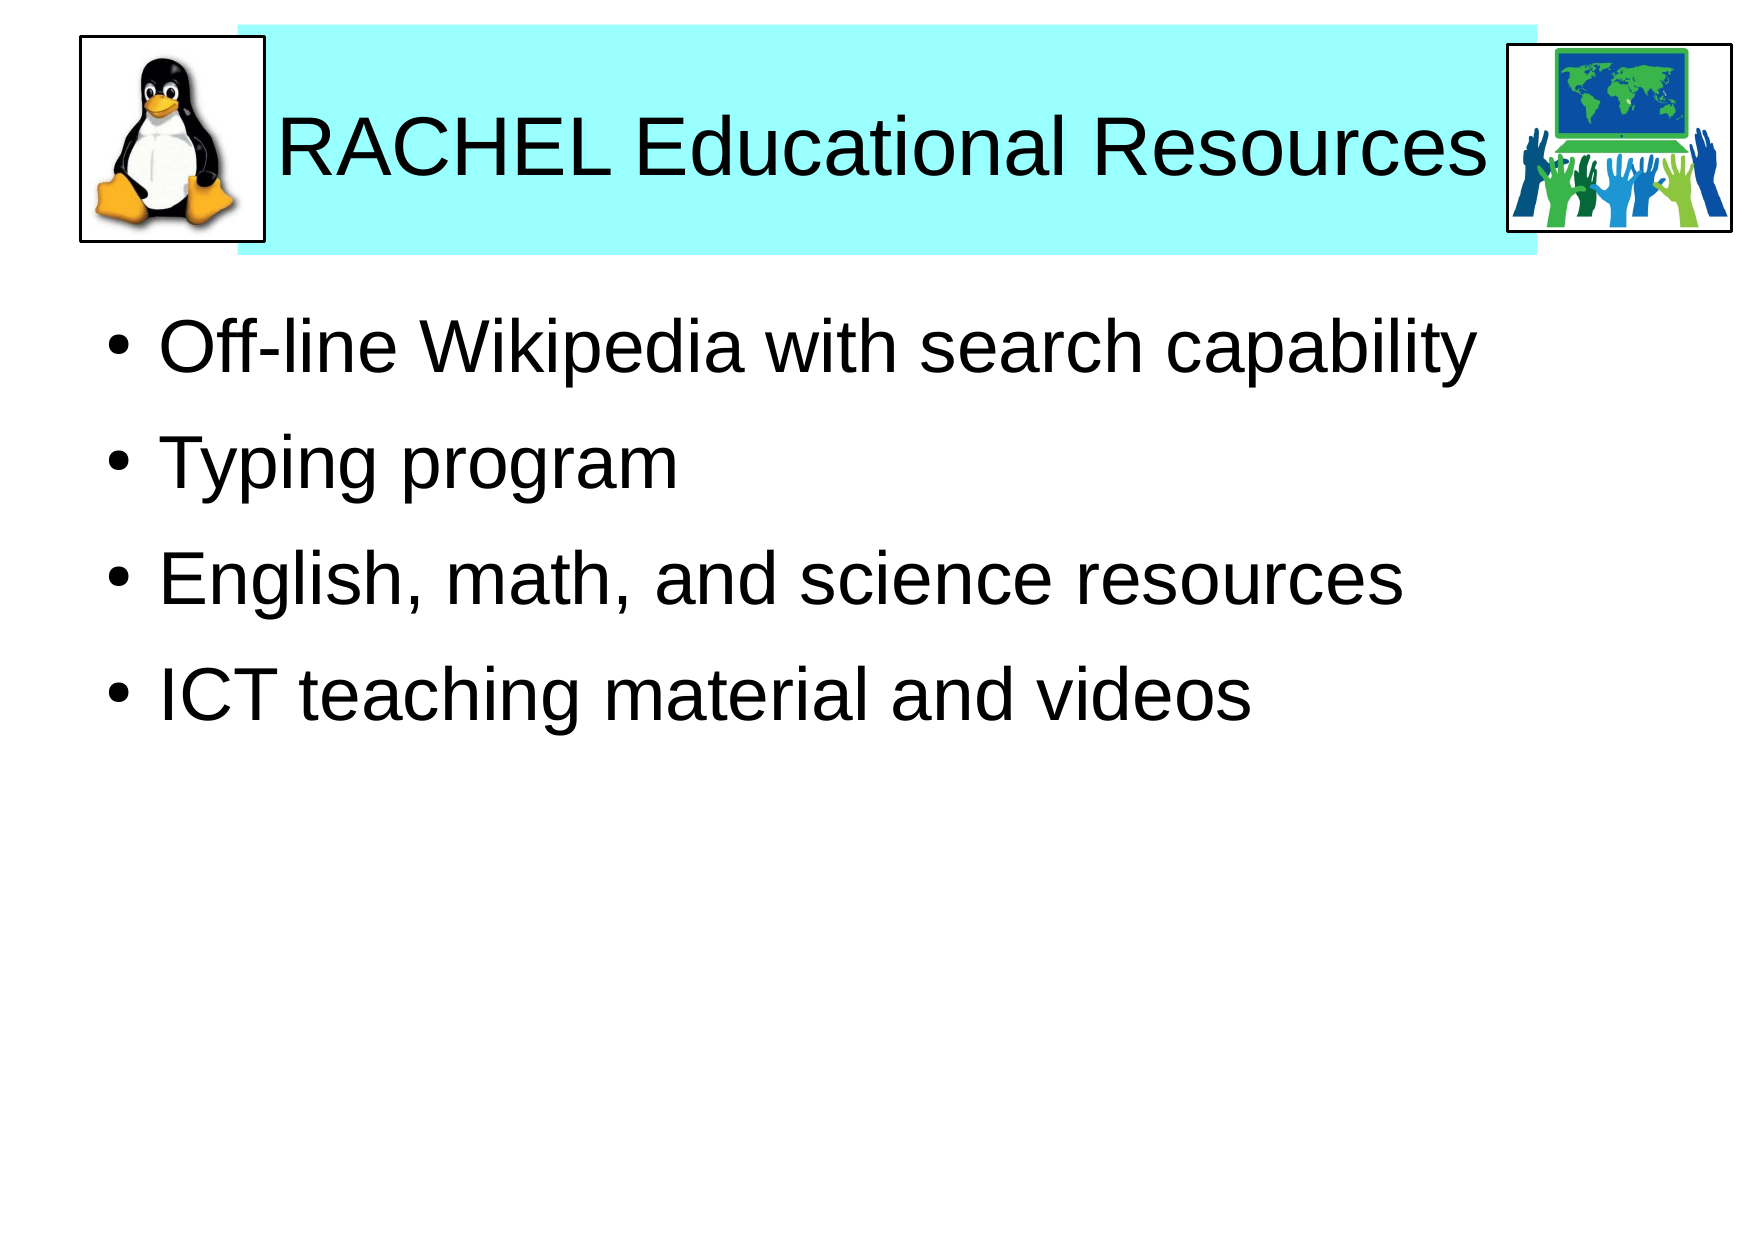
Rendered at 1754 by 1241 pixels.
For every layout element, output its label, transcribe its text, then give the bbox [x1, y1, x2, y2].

title RACHEL Educational Resources [272, 44, 1494, 250]
picture [1509, 46, 1730, 230]
picture [82, 38, 263, 240]
list Off-line Wikipedia with search capability Typing program English, math, and science resources ICT teaching material and videos [87, 304, 1667, 1189]
